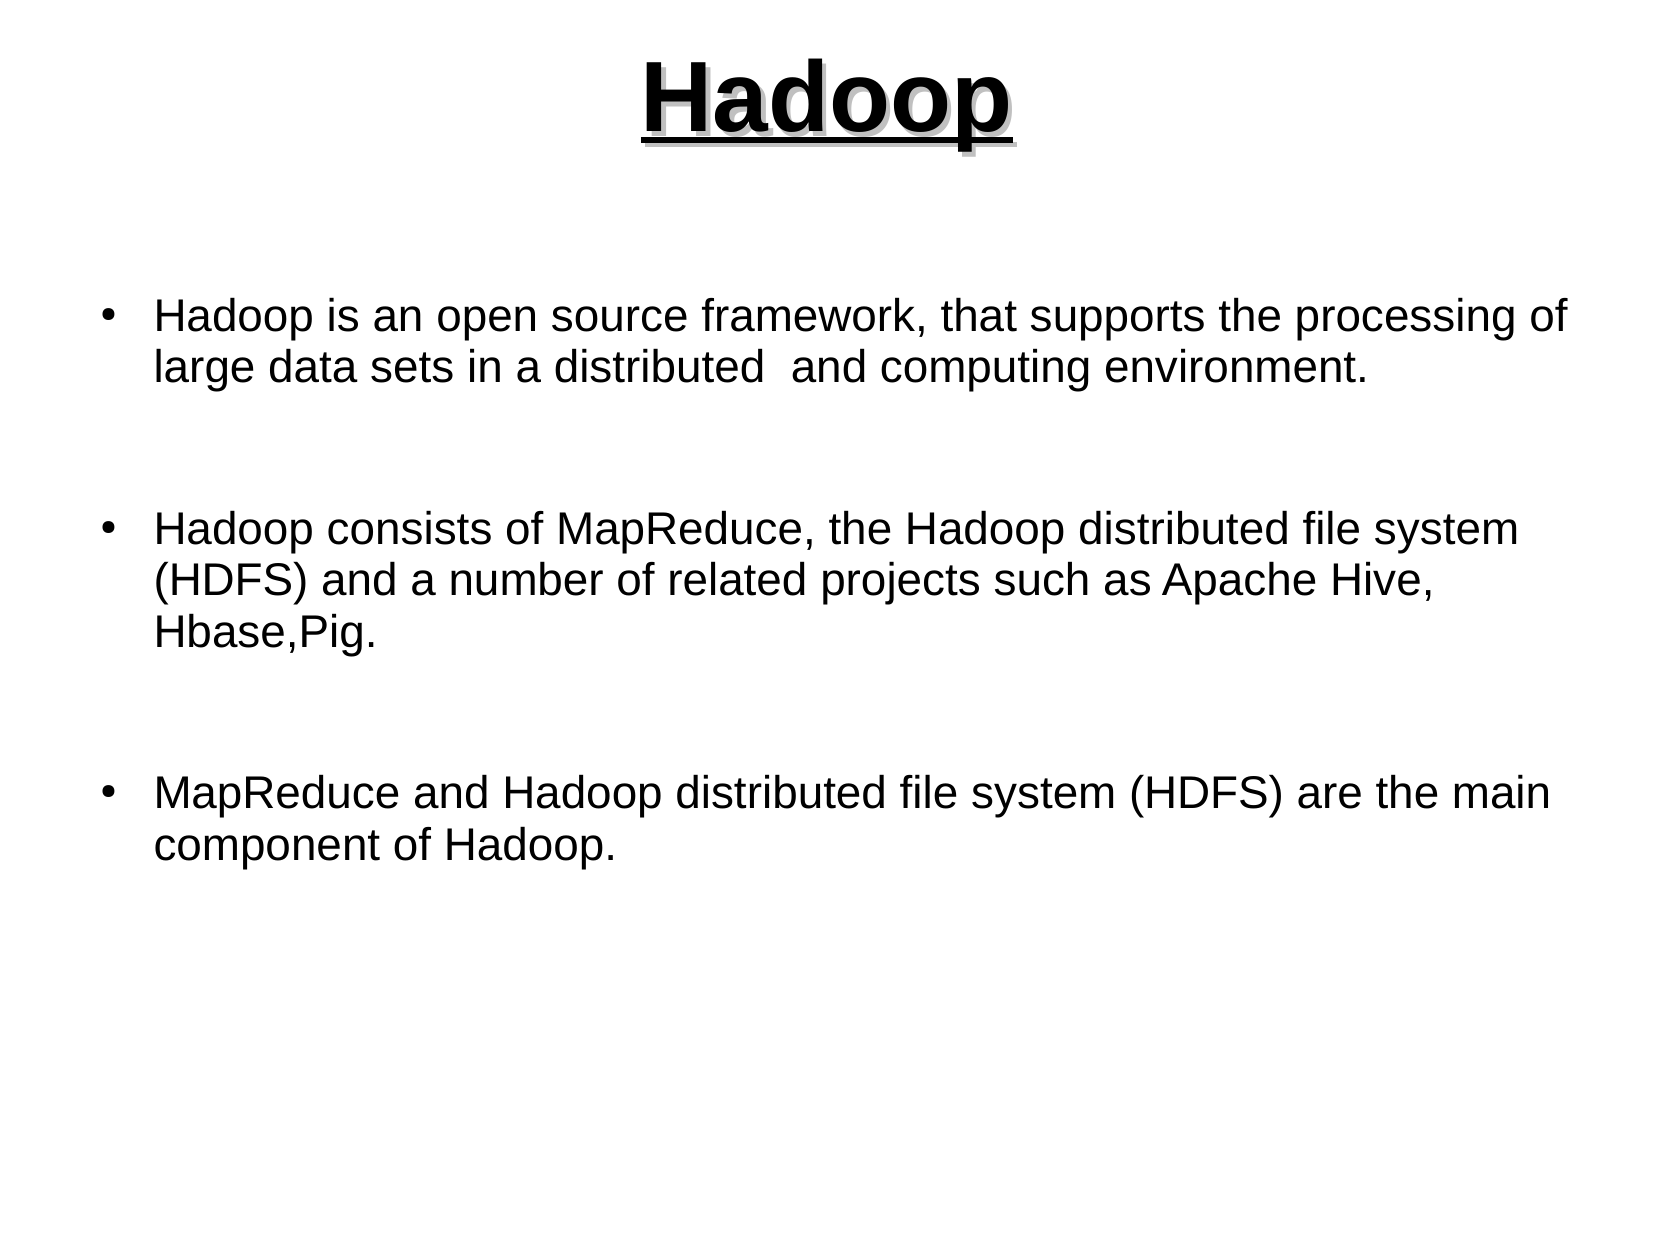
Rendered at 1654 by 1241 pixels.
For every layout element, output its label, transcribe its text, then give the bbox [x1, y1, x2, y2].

list Hadoop is an open source framework, that supports the processing of large data sets in a distributed and computing environment. Hadoop consists of MapReduce, the Hadoop distributed file system (HDFS) and a number of related projects such as Apache Hive, Hbase,Pig. MapReduce and Hadoop distributed file system (HDFS) are the main component of Hadoop. [82, 290, 1571, 1010]
title Hadoop [82, 40, 1571, 266]
